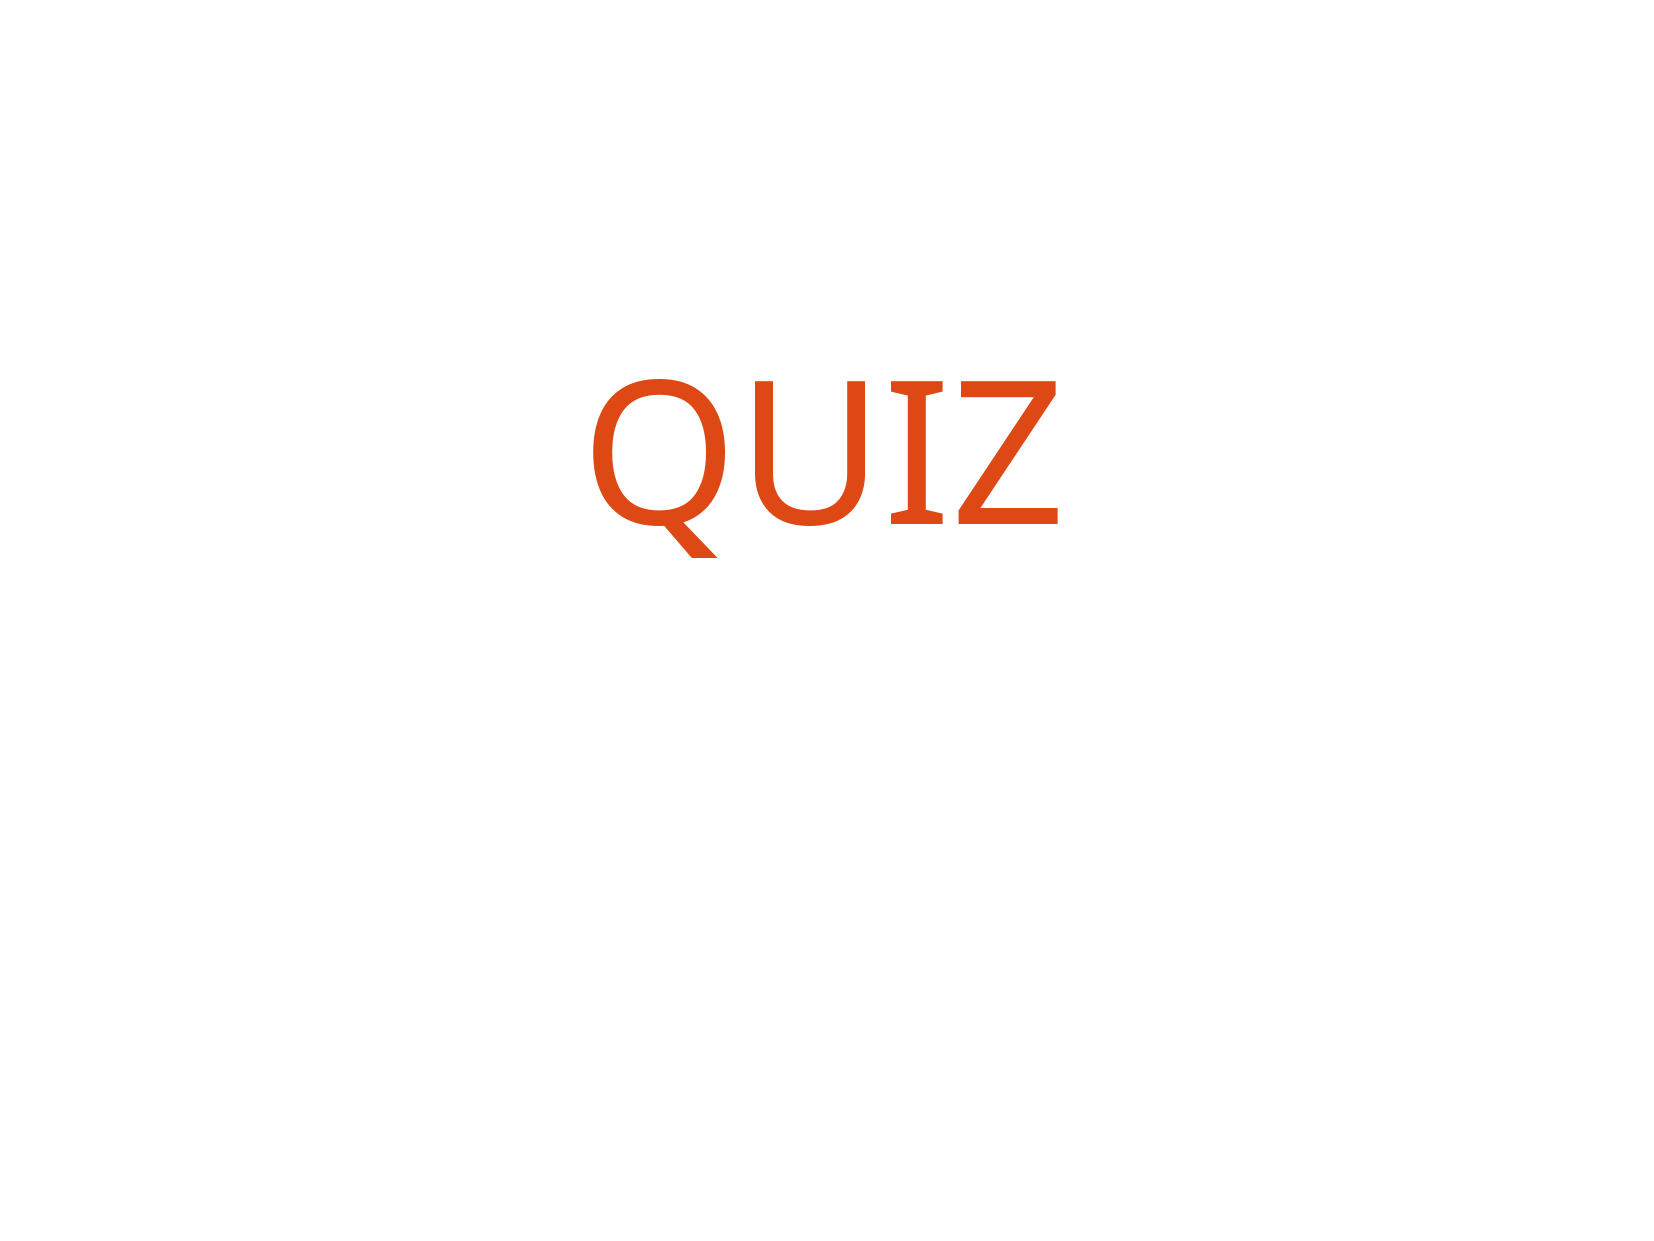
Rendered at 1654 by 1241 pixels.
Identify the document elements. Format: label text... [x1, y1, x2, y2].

subtitle QUIZ [129, 153, 1518, 741]
